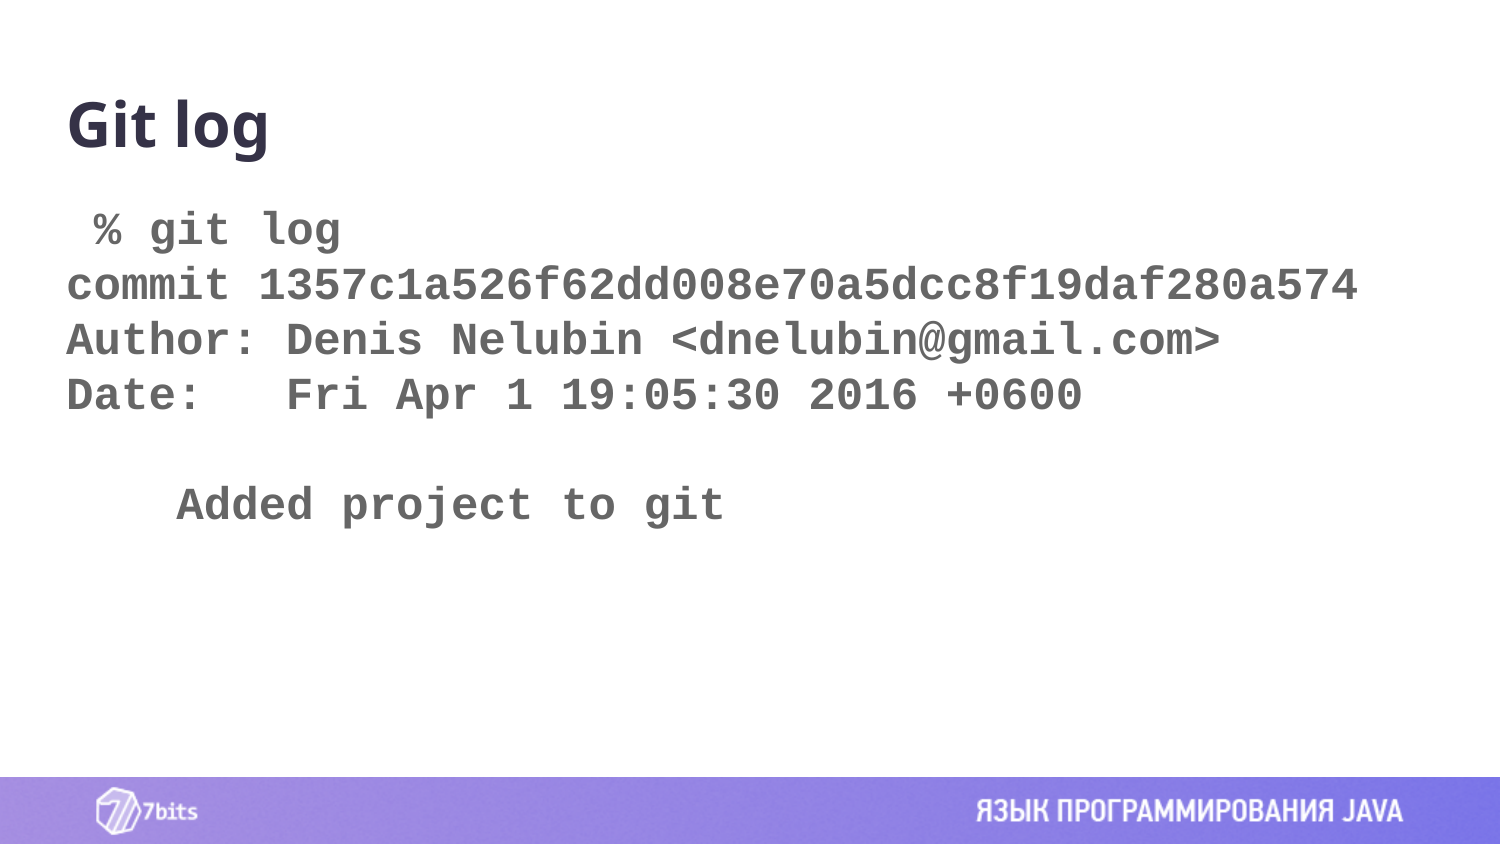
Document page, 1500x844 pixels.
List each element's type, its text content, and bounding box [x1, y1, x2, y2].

list % git log commit 1357c1a526f62dd008e70a5dcc8f19daf280a574 Author: Denis Nelubin <dnelubin@gmail.com> Date: Fri Apr 1 19:05:30 2016 +0600 Added project to git [51, 184, 1449, 745]
title Git log [51, 69, 1449, 164]
picture [0, 777, 1500, 844]
